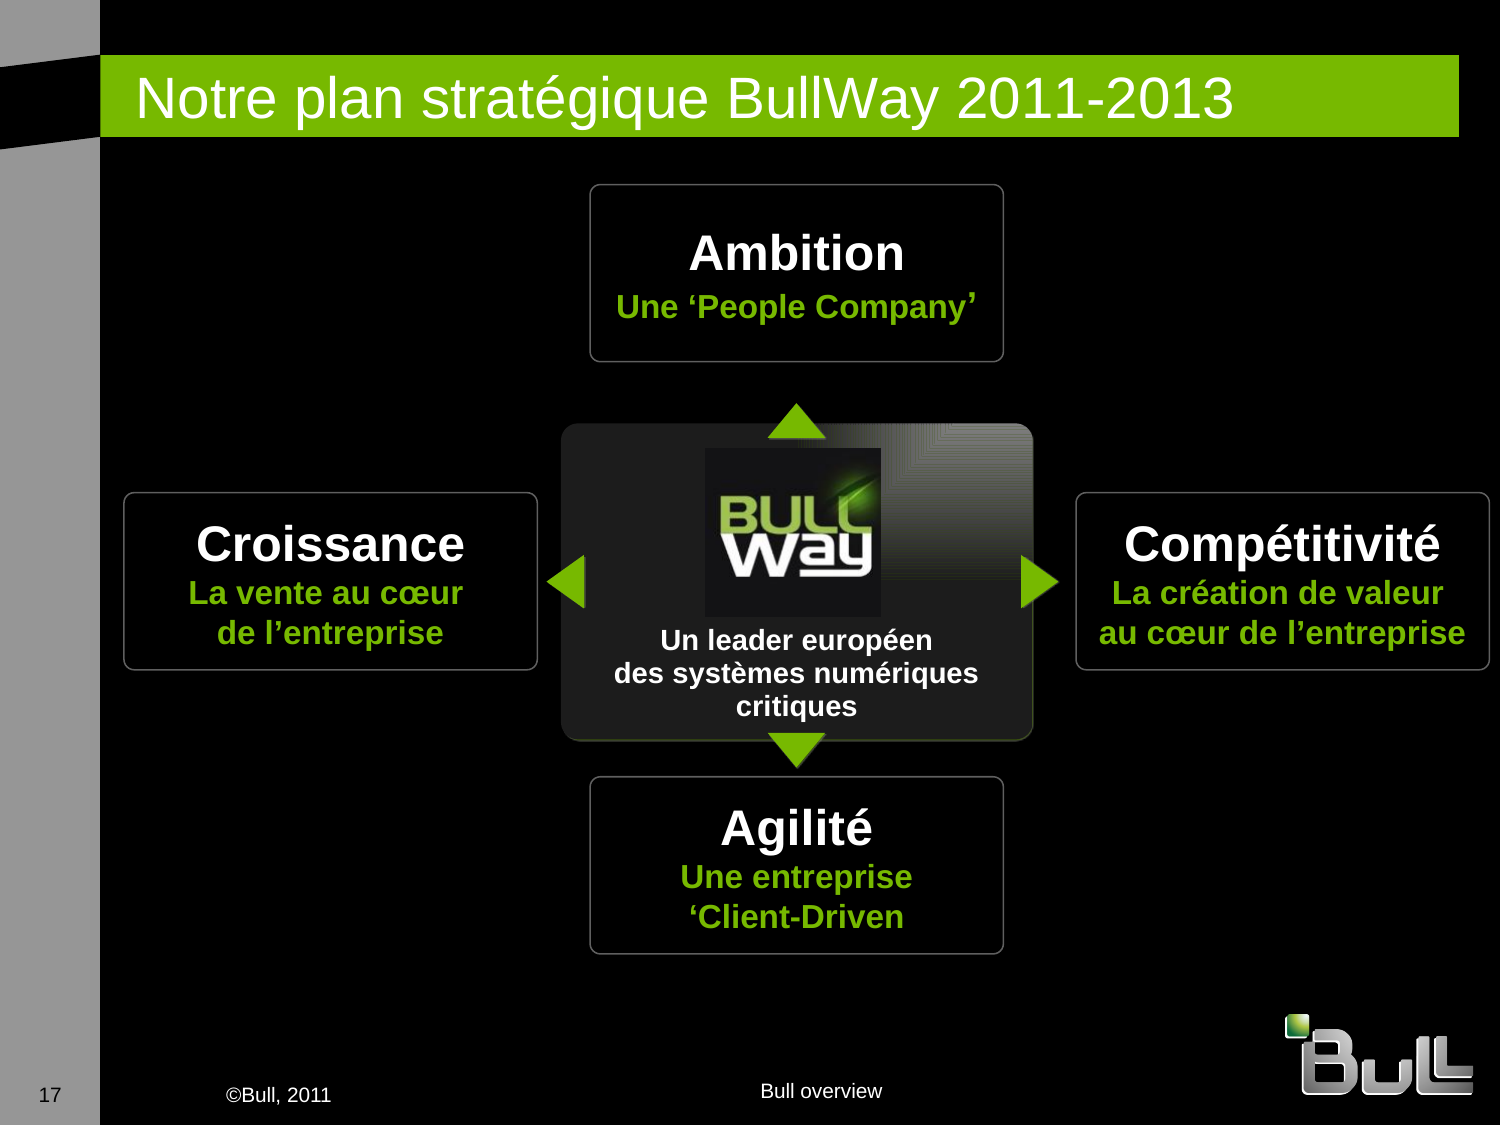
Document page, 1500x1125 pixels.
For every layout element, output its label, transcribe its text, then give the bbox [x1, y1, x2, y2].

title Notre plan stratégique BullWay 2011-2013 [135, 60, 1459, 143]
text_box [546, 403, 1059, 768]
text_box Un leader européen des systèmes numériques critiques [579, 488, 1015, 634]
text_box Compétitivité La création de valeur au cœur de l’entreprise [1076, 492, 1490, 670]
text_box Ambition Une ‘People Company’ [590, 184, 1004, 362]
text_box Croissance La vente au cœur de l’entreprise [123, 492, 538, 670]
text_box Agilité Une entreprise ‘Client-Driven [590, 776, 1004, 954]
picture [705, 448, 881, 617]
picture [1285, 1014, 1474, 1095]
